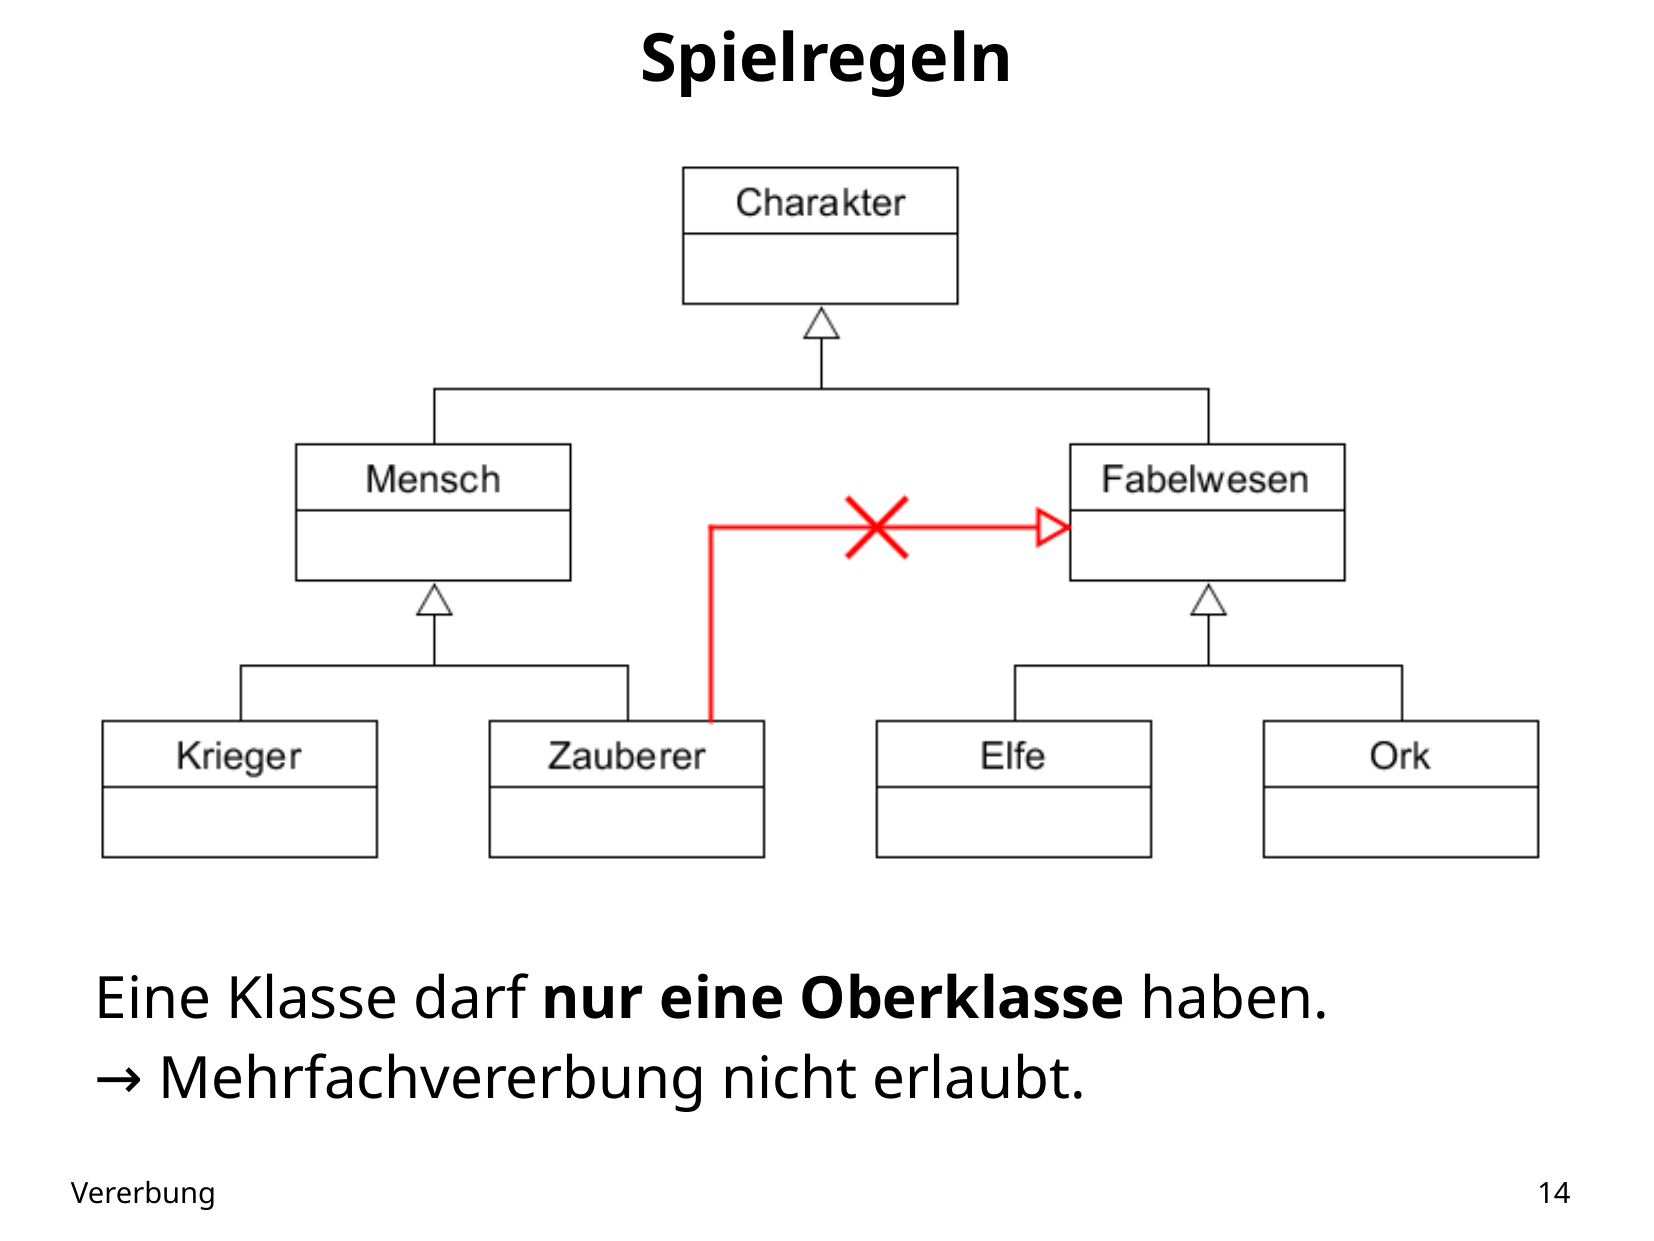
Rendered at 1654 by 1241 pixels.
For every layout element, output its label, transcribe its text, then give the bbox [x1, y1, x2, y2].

title Spielregeln [0, 5, 1654, 107]
picture [100, 165, 1542, 861]
list Eine Klasse darf nur eine Oberklasse haben. → Mehrfachvererbung nicht erlaubt. [94, 956, 1619, 1158]
